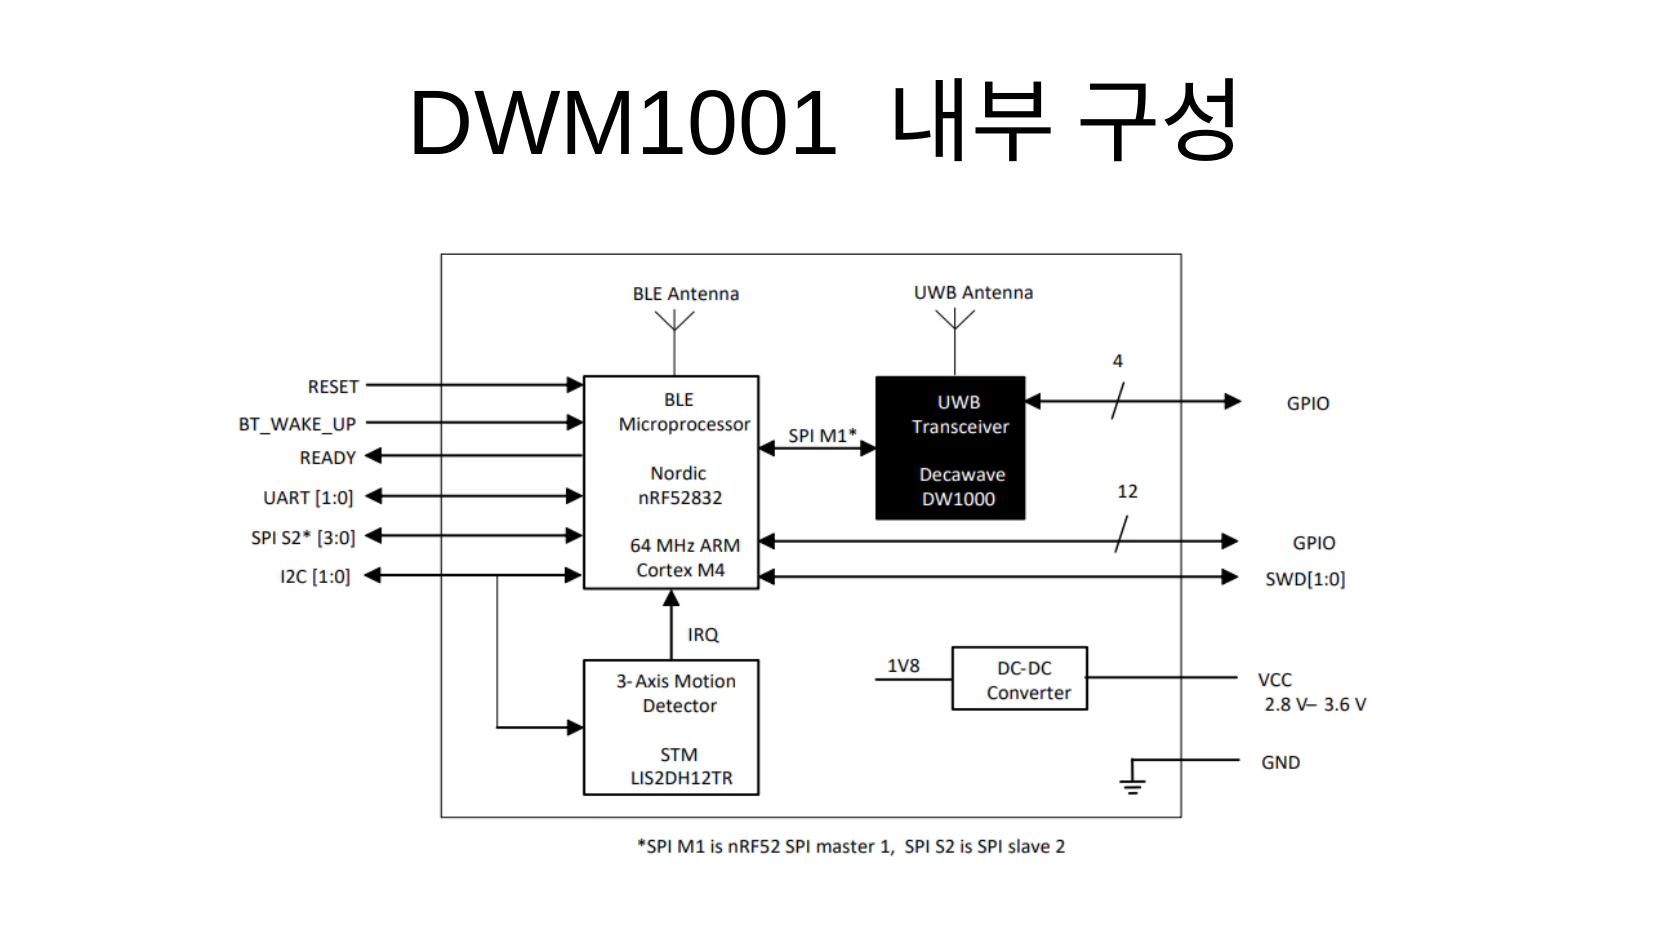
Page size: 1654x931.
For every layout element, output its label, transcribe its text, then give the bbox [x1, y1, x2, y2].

title DWM1001 내부 구성 [82, 37, 1571, 193]
picture [187, 224, 1425, 880]
